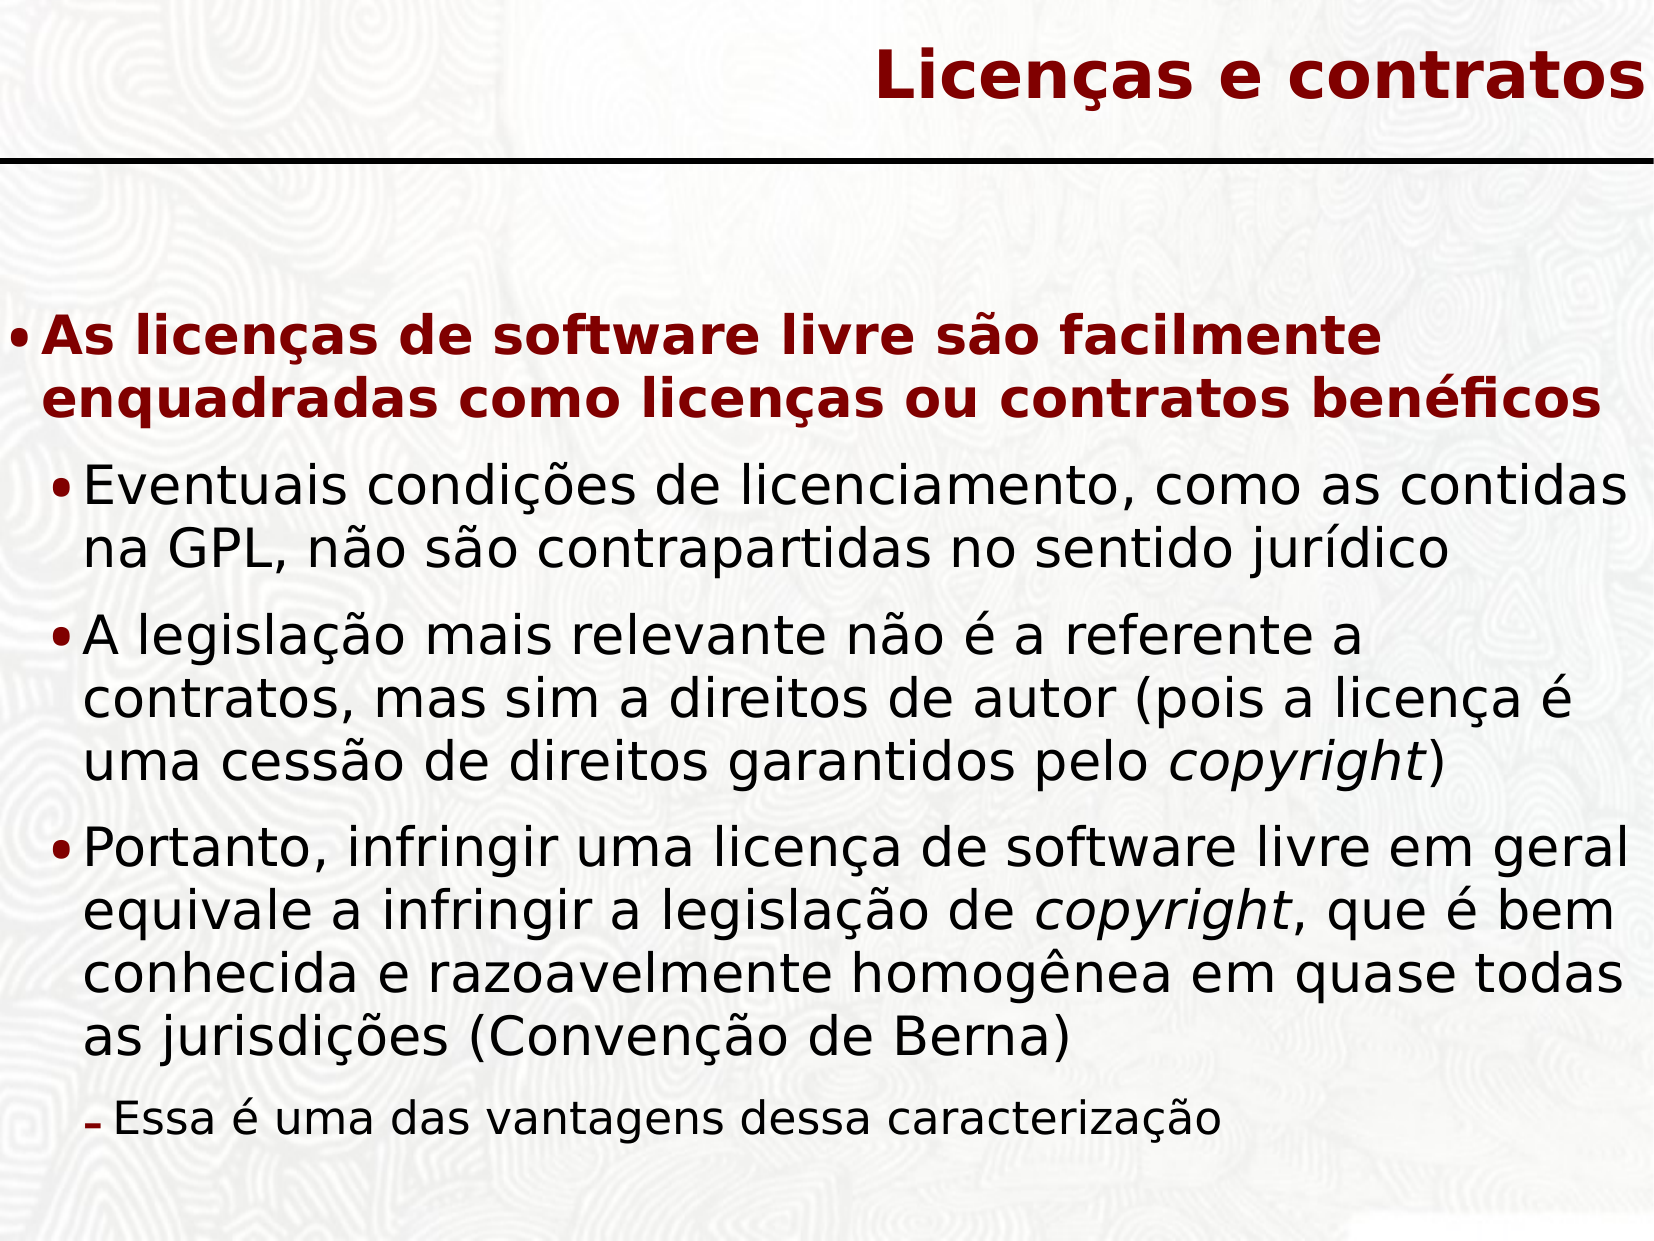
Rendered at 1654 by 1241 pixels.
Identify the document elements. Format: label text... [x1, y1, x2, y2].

picture [0, 0, 1654, 158]
picture [0, 164, 1654, 1241]
list As licenças de software livre são facilmente enquadradas como licenças ou contratos benéficos Eventuais condições de licenciamento, como as contidas na GPL, não são contrapartidas no sentido jurídico A legislação mais relevante não é a referente a contratos, mas sim a direitos de autor (pois a licença é uma cessão de direitos garantidos pelo copyright) Portanto, infringir uma licença de software livre em geral equivale a infringir a legislação de copyright, que é bem conhecida e razoavelmente homogênea em quase todas as jurisdições (Convenção de Berna) Essa é uma das vantagens dessa caracterização [5, 177, 1654, 1229]
title Licenças e contratos [602, 0, 1648, 153]
